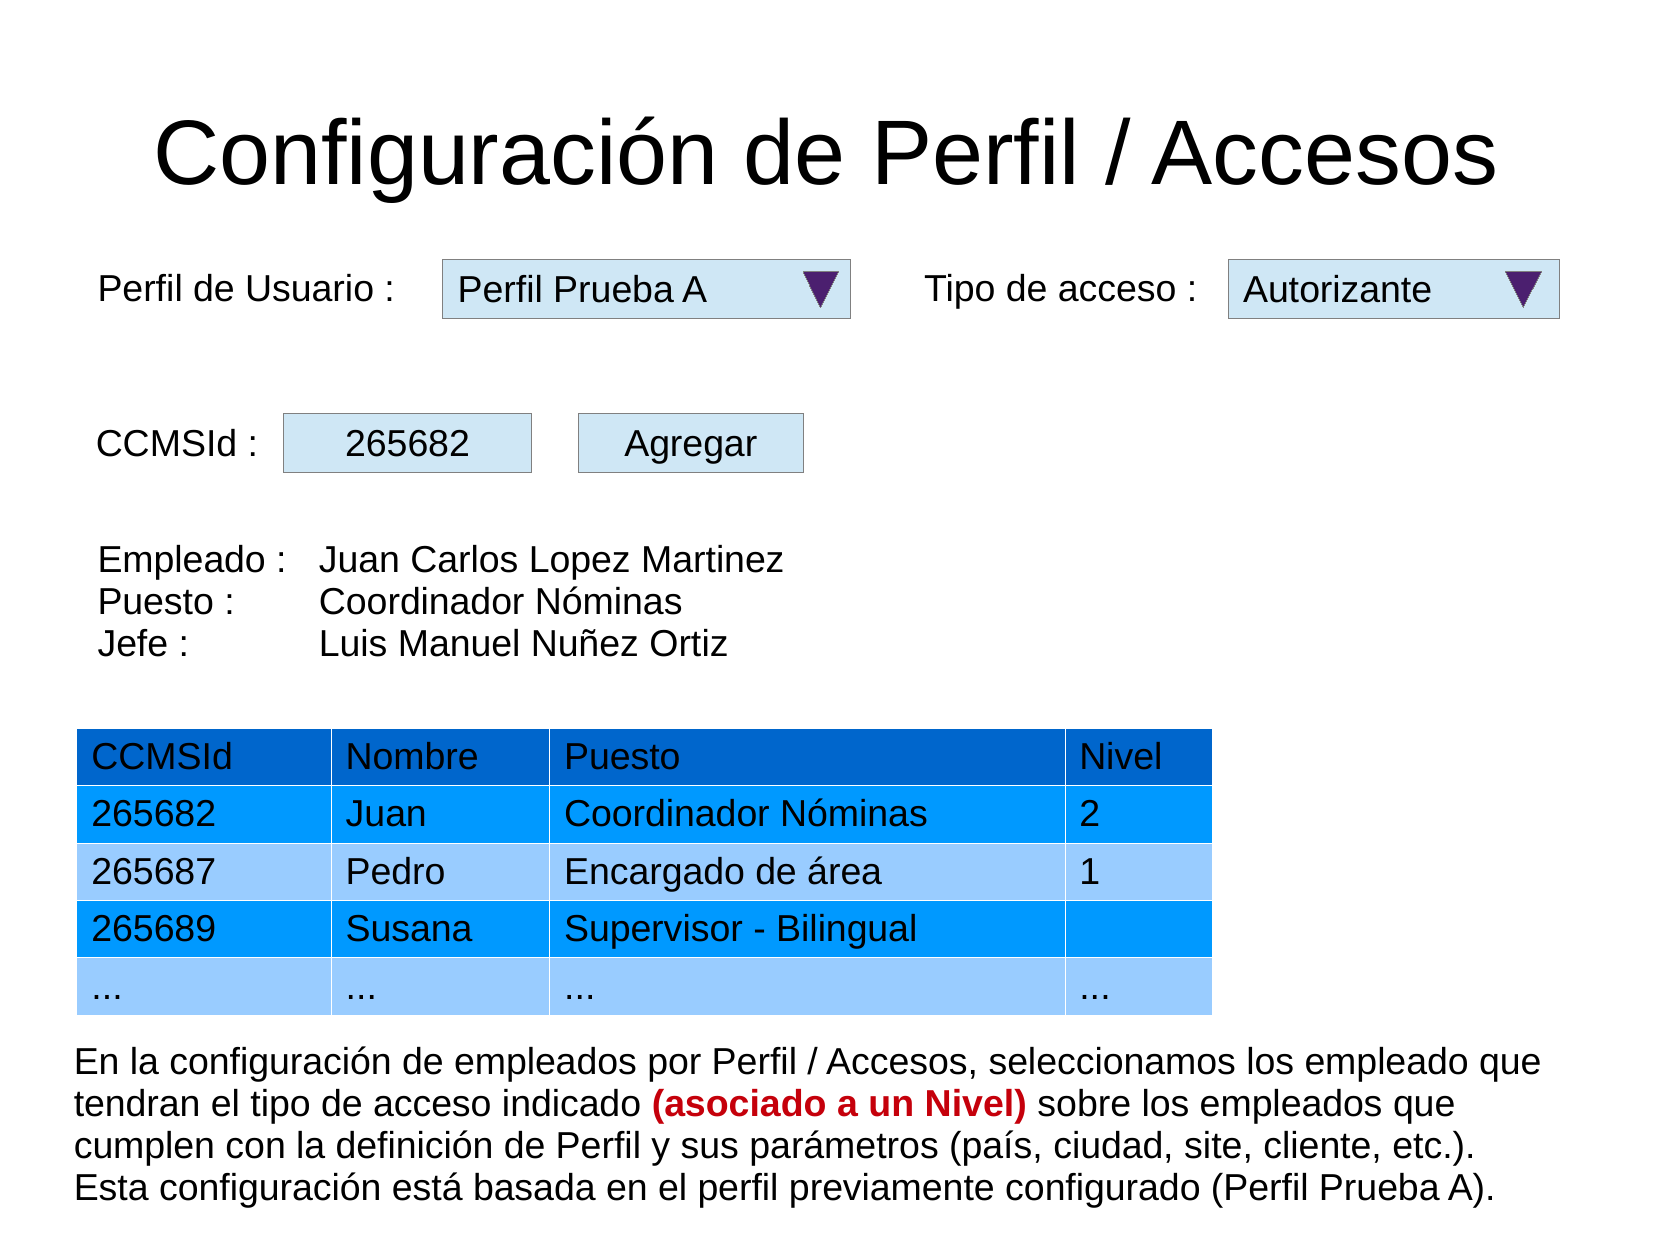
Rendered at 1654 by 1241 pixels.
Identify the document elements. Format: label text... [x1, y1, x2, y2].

table_cell Susana [332, 901, 549, 957]
table_header CCMSId [77, 729, 331, 785]
table_cell Pedro [332, 844, 549, 900]
table_cell Supervisor - Bilingual [550, 901, 1065, 957]
text_box Empleado : Juan Carlos Lopez Martinez Puesto : Coordinador Nóminas Jefe : Luis Manuel Nuñez Ortiz [82, 531, 1571, 673]
text_box [803, 271, 839, 308]
text_box 265682 [283, 413, 532, 473]
table_header Puesto [550, 729, 1065, 785]
table_cell 2 [1066, 786, 1212, 843]
table_cell Coordinador Nóminas [550, 786, 1065, 843]
text_box Perfil de Usuario : [82, 259, 461, 317]
title Configuración de Perfil / Accesos [82, 49, 1571, 257]
table_header Nombre [332, 729, 549, 785]
text_box CCMSId : [59, 415, 284, 473]
table_header Nivel [1066, 729, 1212, 785]
text_box Tipo de acceso : [909, 259, 1247, 317]
table_cell ... [332, 958, 549, 1015]
table_cell 265689 [77, 901, 331, 957]
table_cell ... [550, 958, 1065, 1015]
text_box Autorizante [1228, 259, 1560, 319]
table_cell Encargado de área [550, 844, 1065, 900]
text_box En la configuración de empleados por Perfil / Accesos, seleccionamos los empleado que tendran el tipo de acceso indicado (asociado a un Nivel) sobre los empleados que cumplen con la definición de Perfil y sus parámetros (país, ciudad, site, cliente, etc.). Esta configuración está basada en el perfil previamente configurado (Perfil Prueba A). [59, 1033, 1607, 1218]
text_box [1505, 271, 1542, 308]
table_cell ... [77, 958, 331, 1015]
text_box Perfil Prueba A [442, 259, 851, 319]
table_cell 265682 [77, 786, 331, 843]
table_cell Juan [332, 786, 549, 843]
text_box Agregar [578, 413, 804, 473]
table_cell 265687 [77, 844, 331, 900]
table_cell [1066, 901, 1212, 957]
table_cell 1 [1066, 844, 1212, 900]
table_cell ... [1066, 958, 1212, 1015]
